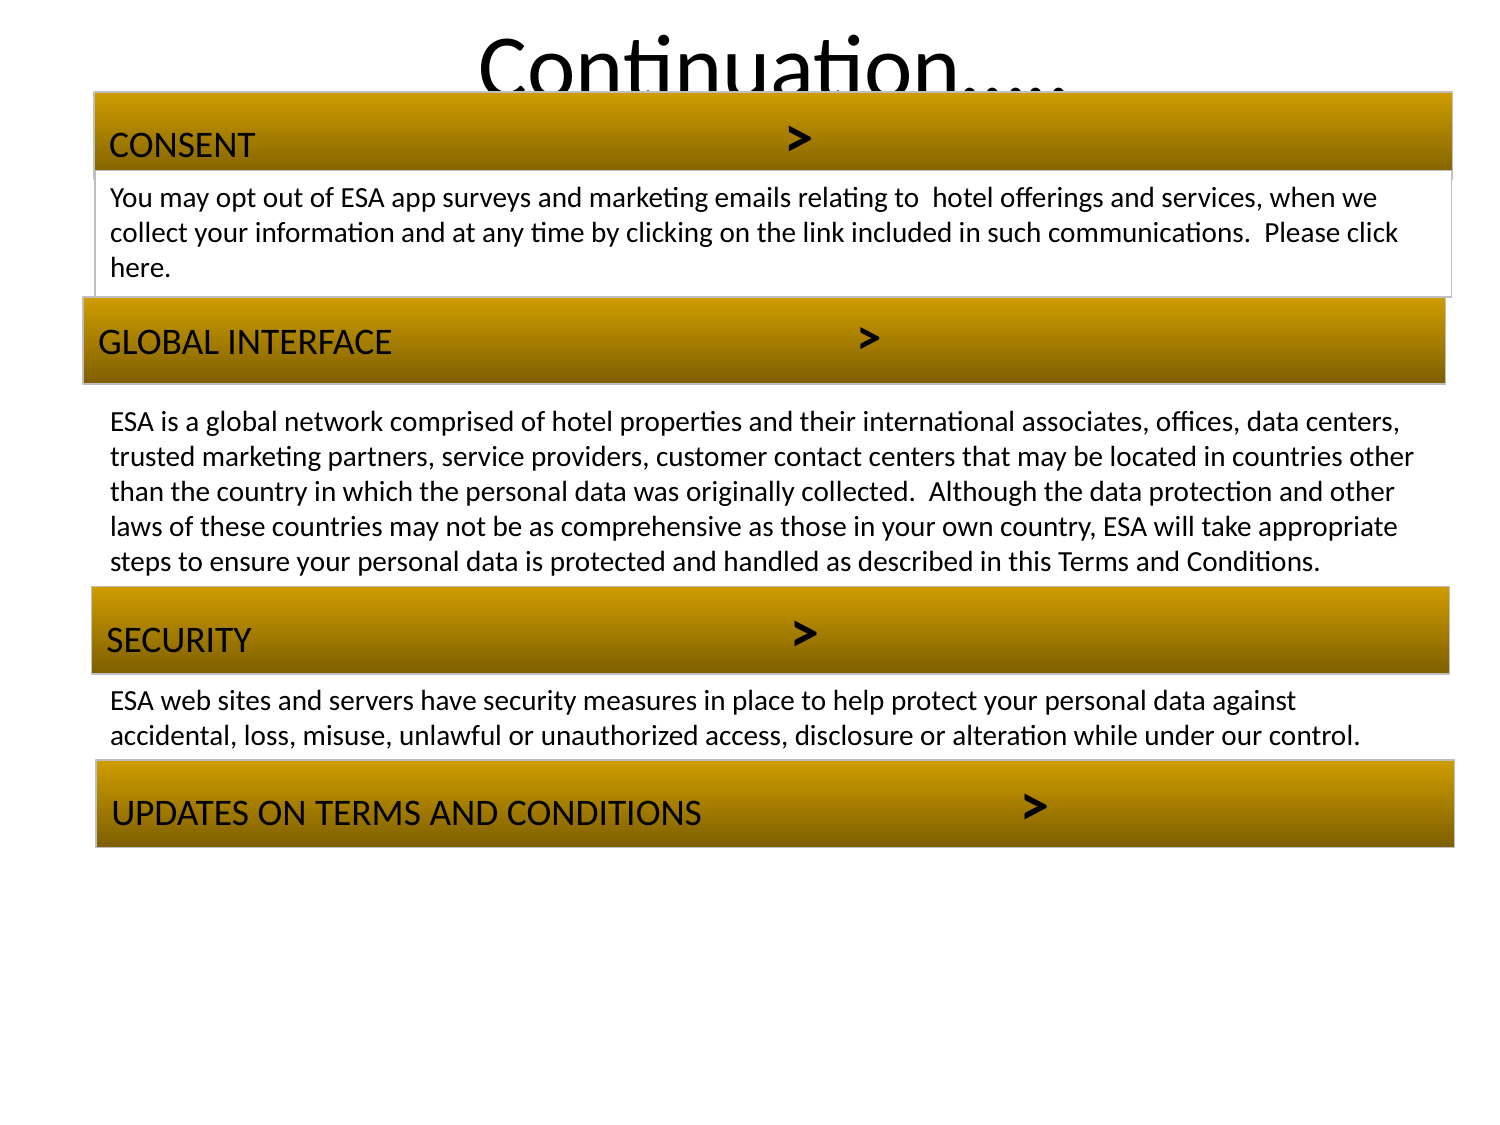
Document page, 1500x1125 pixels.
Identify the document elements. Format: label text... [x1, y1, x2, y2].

text_box ESA web sites and servers have security measures in place to help protect your personal data against accidental, loss, misuse, unlawful or unauthorized access, disclosure or alteration while under our control. [95, 673, 1446, 759]
text_box SECURITY ˃ [91, 586, 1450, 674]
text_box GLOBAL INTERFACE ˃ [83, 296, 1446, 385]
list CONSENT ˃ [94, 91, 1453, 180]
text_box ESA is a global network comprised of hotel properties and their international associates, offices, data centers, trusted marketing partners, service providers, customer contact centers that may be located in countries other than the country in which the personal data was originally collected. Although the data protection and other laws of these countries may not be as comprehensive as those in your own country, ESA will take appropriate steps to ensure your personal data is protected and handled as described in this Terms and Conditions. [95, 394, 1446, 585]
text_box UPDATES ON TERMS AND CONDITIONS ˃ [96, 759, 1455, 848]
text_box You may opt out of ESA app surveys and marketing emails relating to hotel offerings and services, when we collect your information and at any time by clicking on the link included in such communications. Please click here. [95, 170, 1452, 297]
title Continuation….. [99, 0, 1450, 91]
